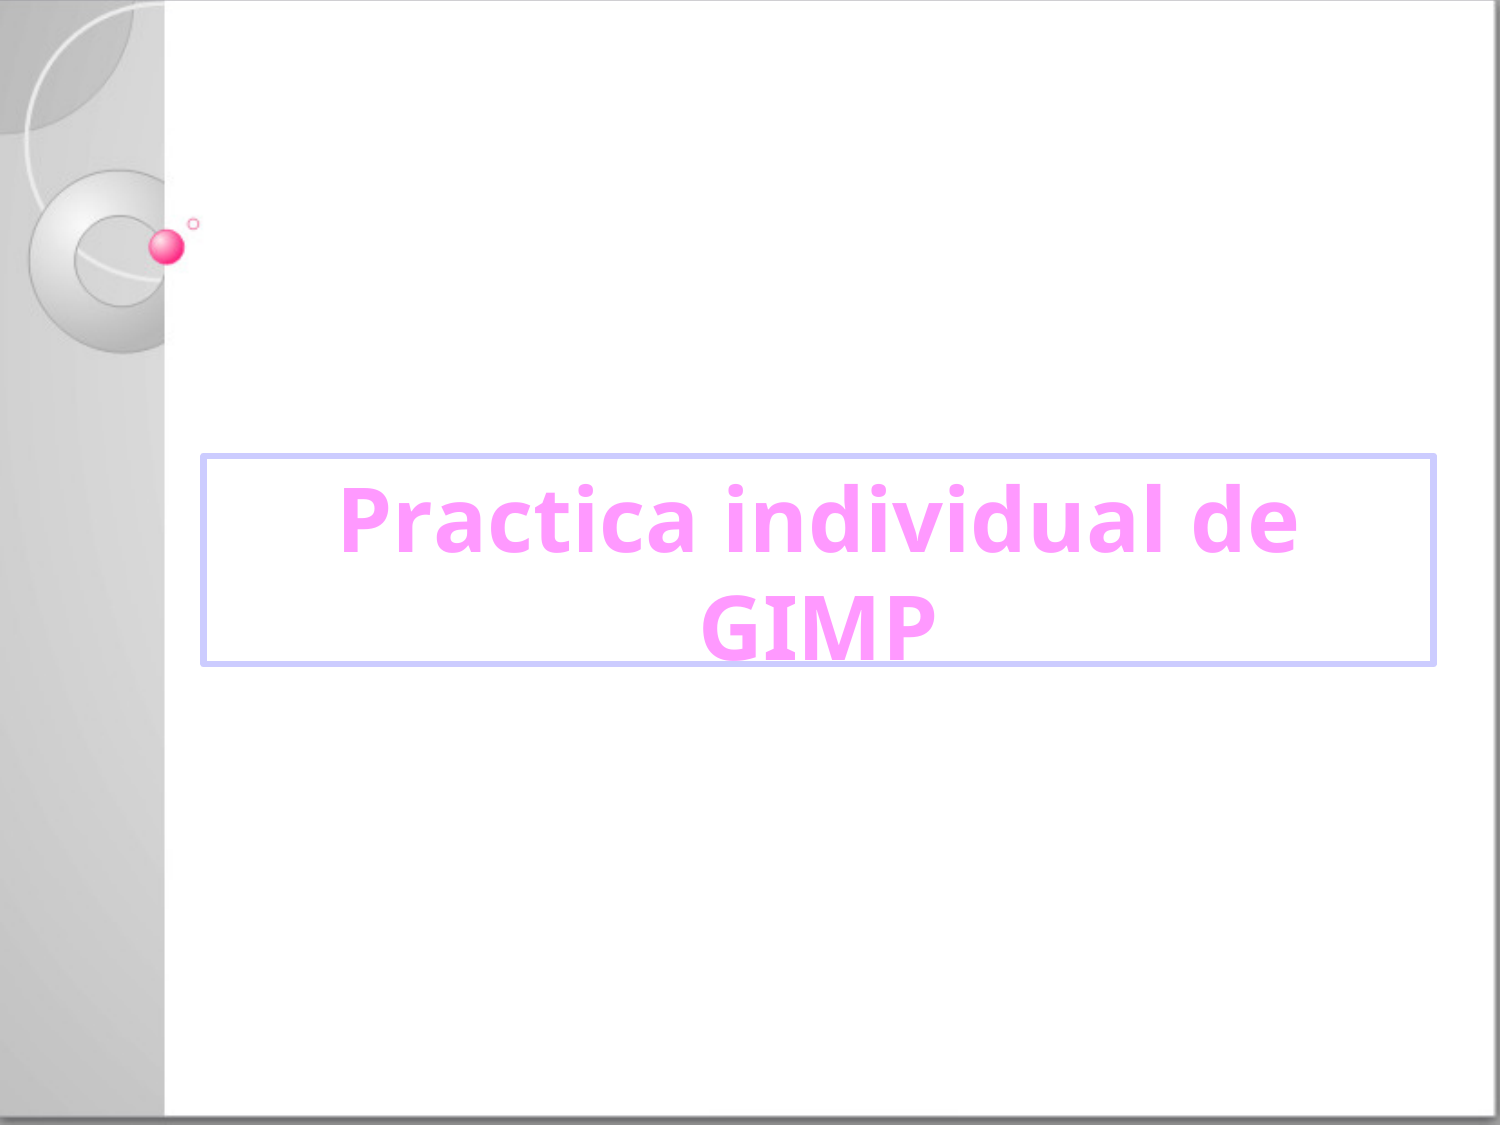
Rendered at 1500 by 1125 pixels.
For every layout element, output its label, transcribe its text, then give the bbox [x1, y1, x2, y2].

title Practica individual de GIMP [203, 455, 1434, 665]
picture [0, 0, 1500, 1125]
